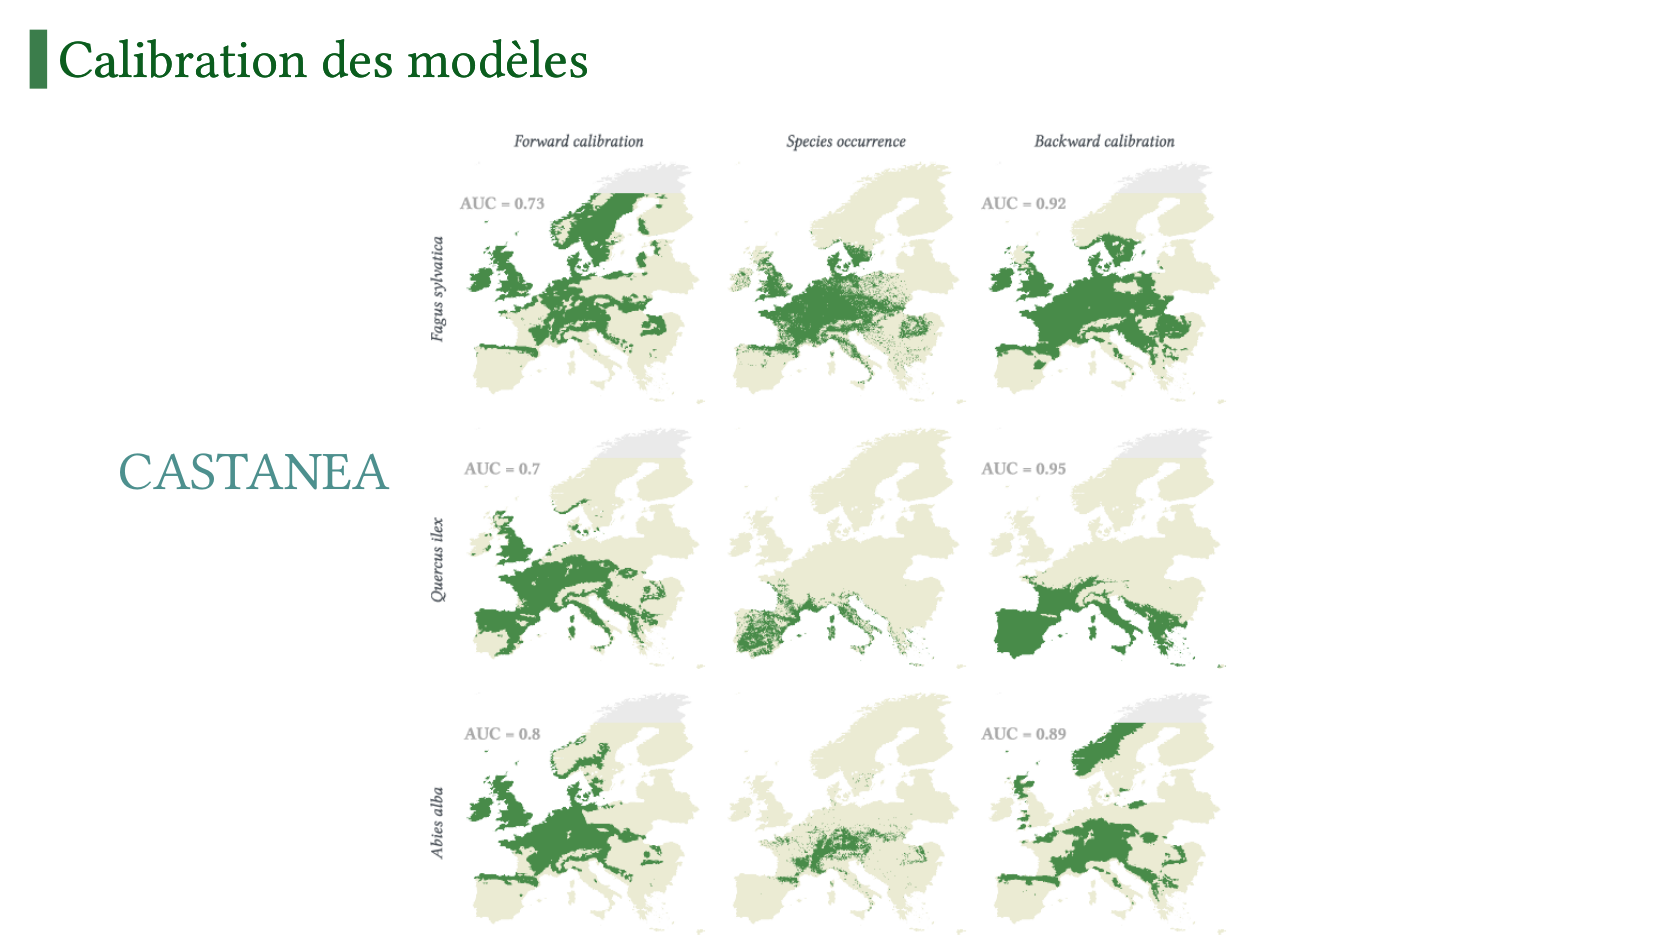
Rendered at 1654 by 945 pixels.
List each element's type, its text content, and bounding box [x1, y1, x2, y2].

text_box [29, 29, 48, 89]
picture [413, 118, 1241, 945]
text_box Calibration des modèles [59, 29, 1571, 119]
text_box CASTANEA [118, 428, 413, 517]
